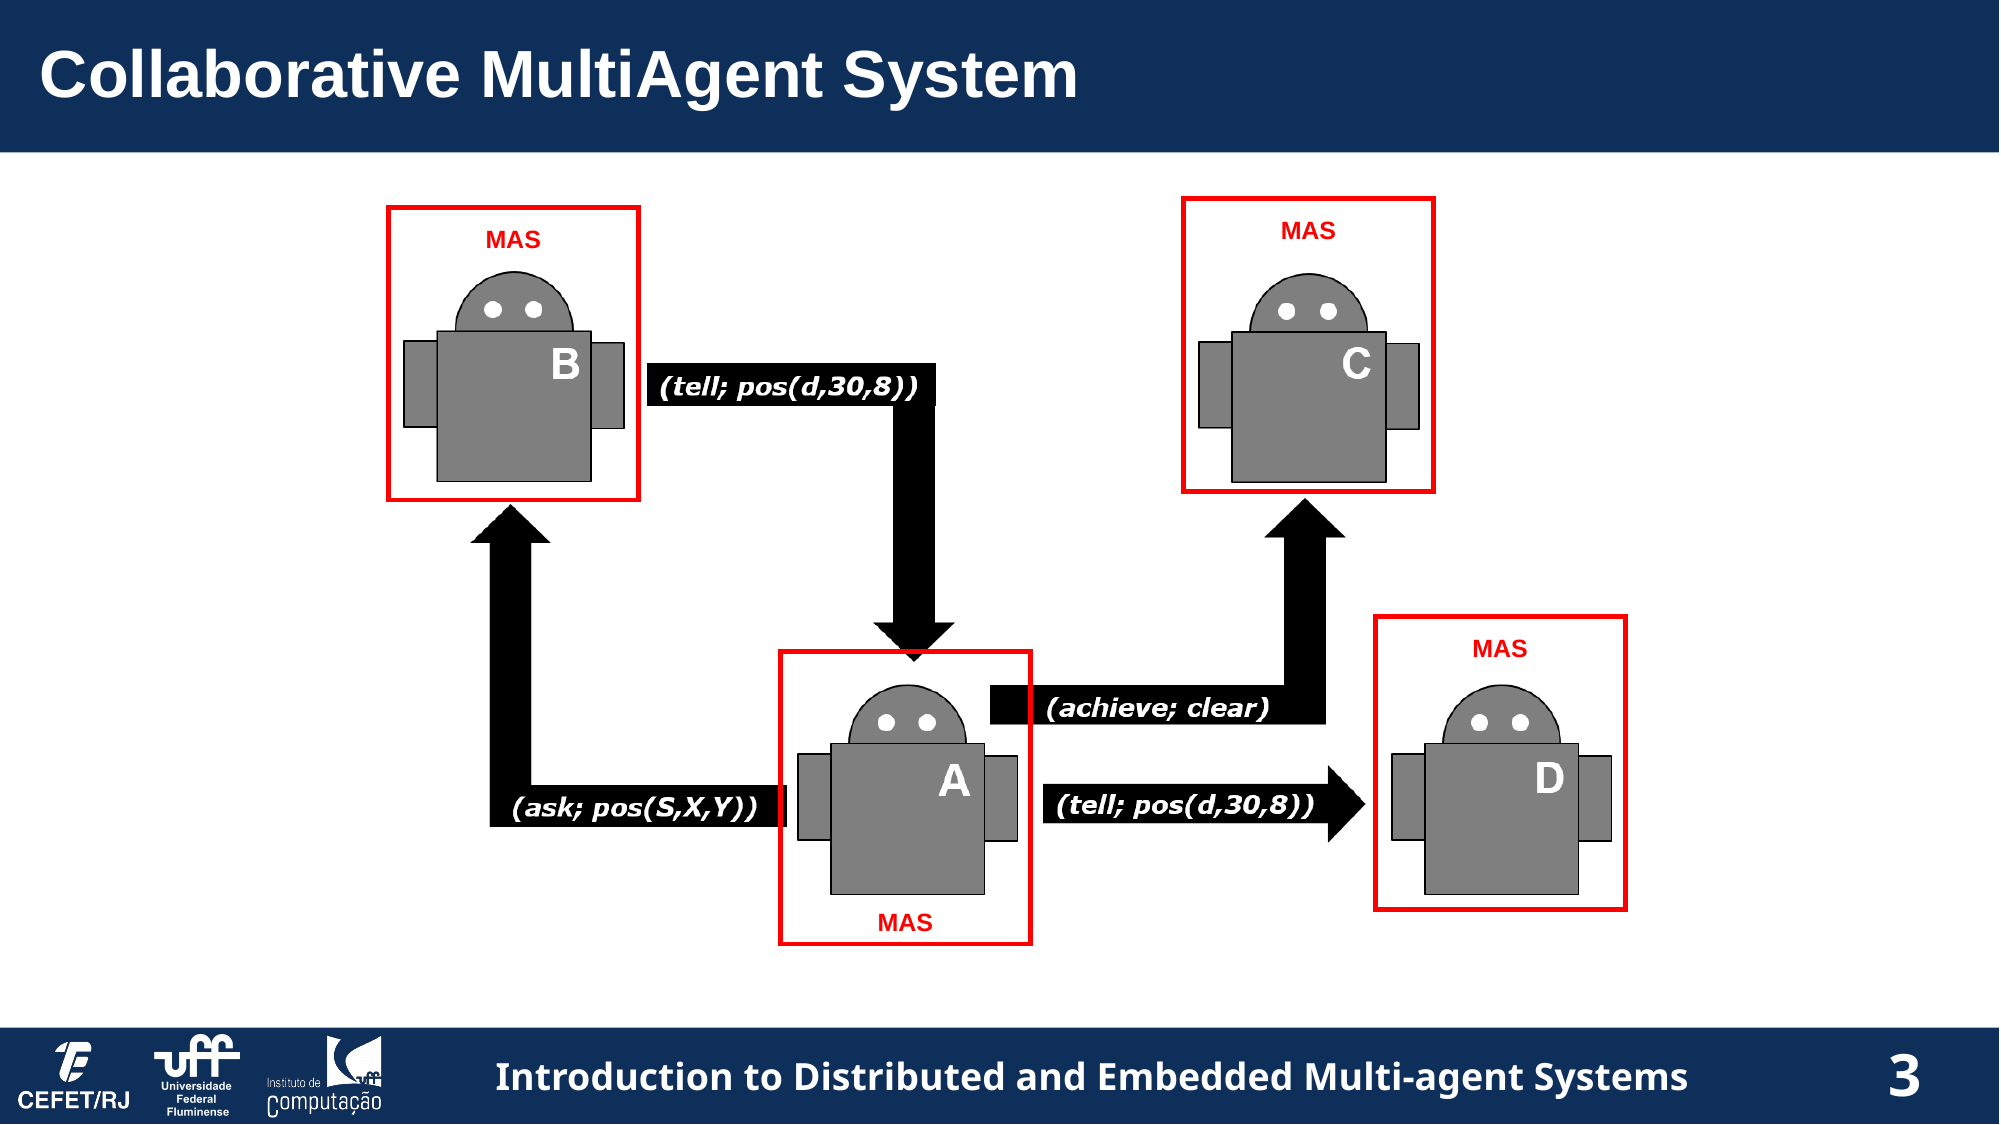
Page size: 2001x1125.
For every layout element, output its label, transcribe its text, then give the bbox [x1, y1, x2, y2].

text_box MAS [388, 207, 639, 501]
text_box MAS [780, 651, 1031, 945]
text_box MAS [1375, 616, 1626, 910]
picture [403, 271, 1612, 895]
text_box Collaborative MultiAgent System [25, 23, 1999, 119]
picture [18, 1021, 129, 1125]
picture [153, 1033, 241, 1121]
picture [265, 1033, 383, 1118]
text_box MAS [1183, 198, 1434, 492]
